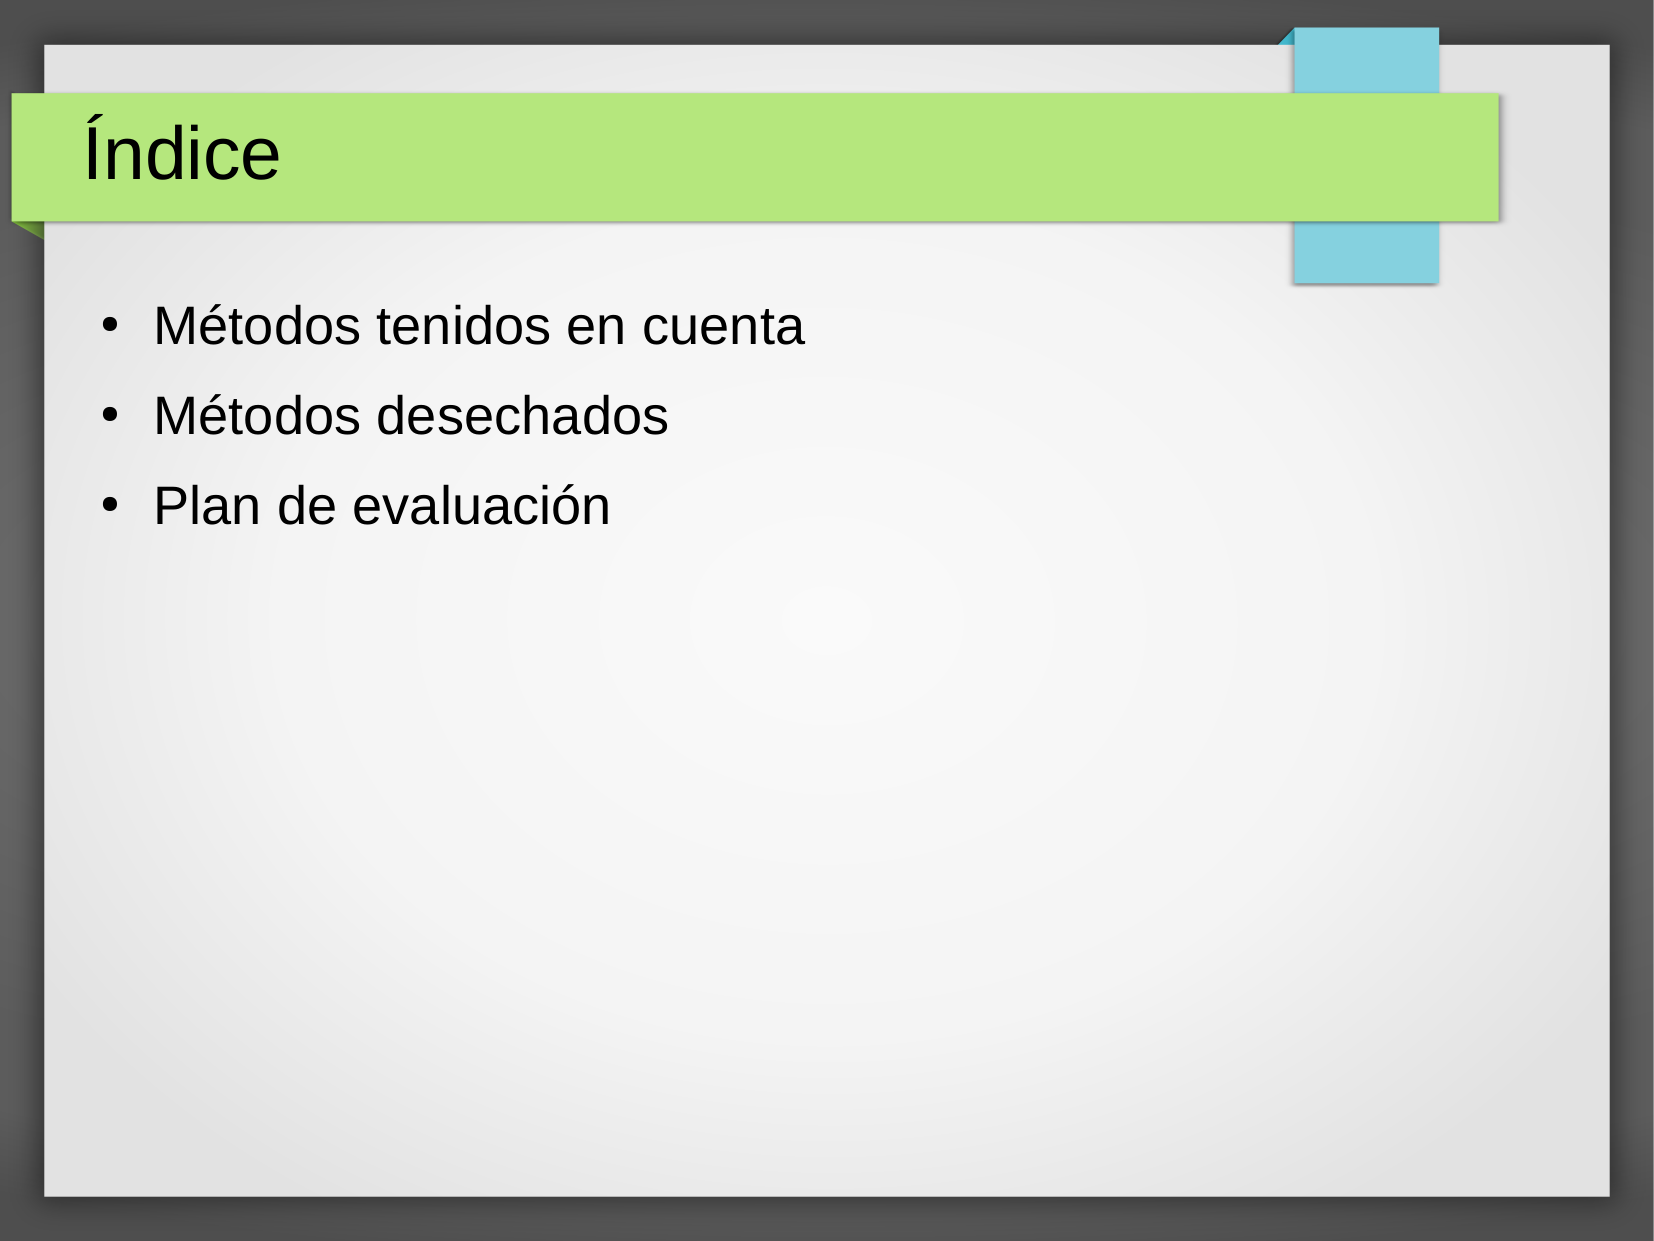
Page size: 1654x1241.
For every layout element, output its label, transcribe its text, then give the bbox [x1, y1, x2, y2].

list Métodos tenidos en cuenta Métodos desechados Plan de evaluación [82, 295, 1571, 1015]
picture [0, 0, 1654, 1241]
title Índice [82, 94, 1264, 213]
